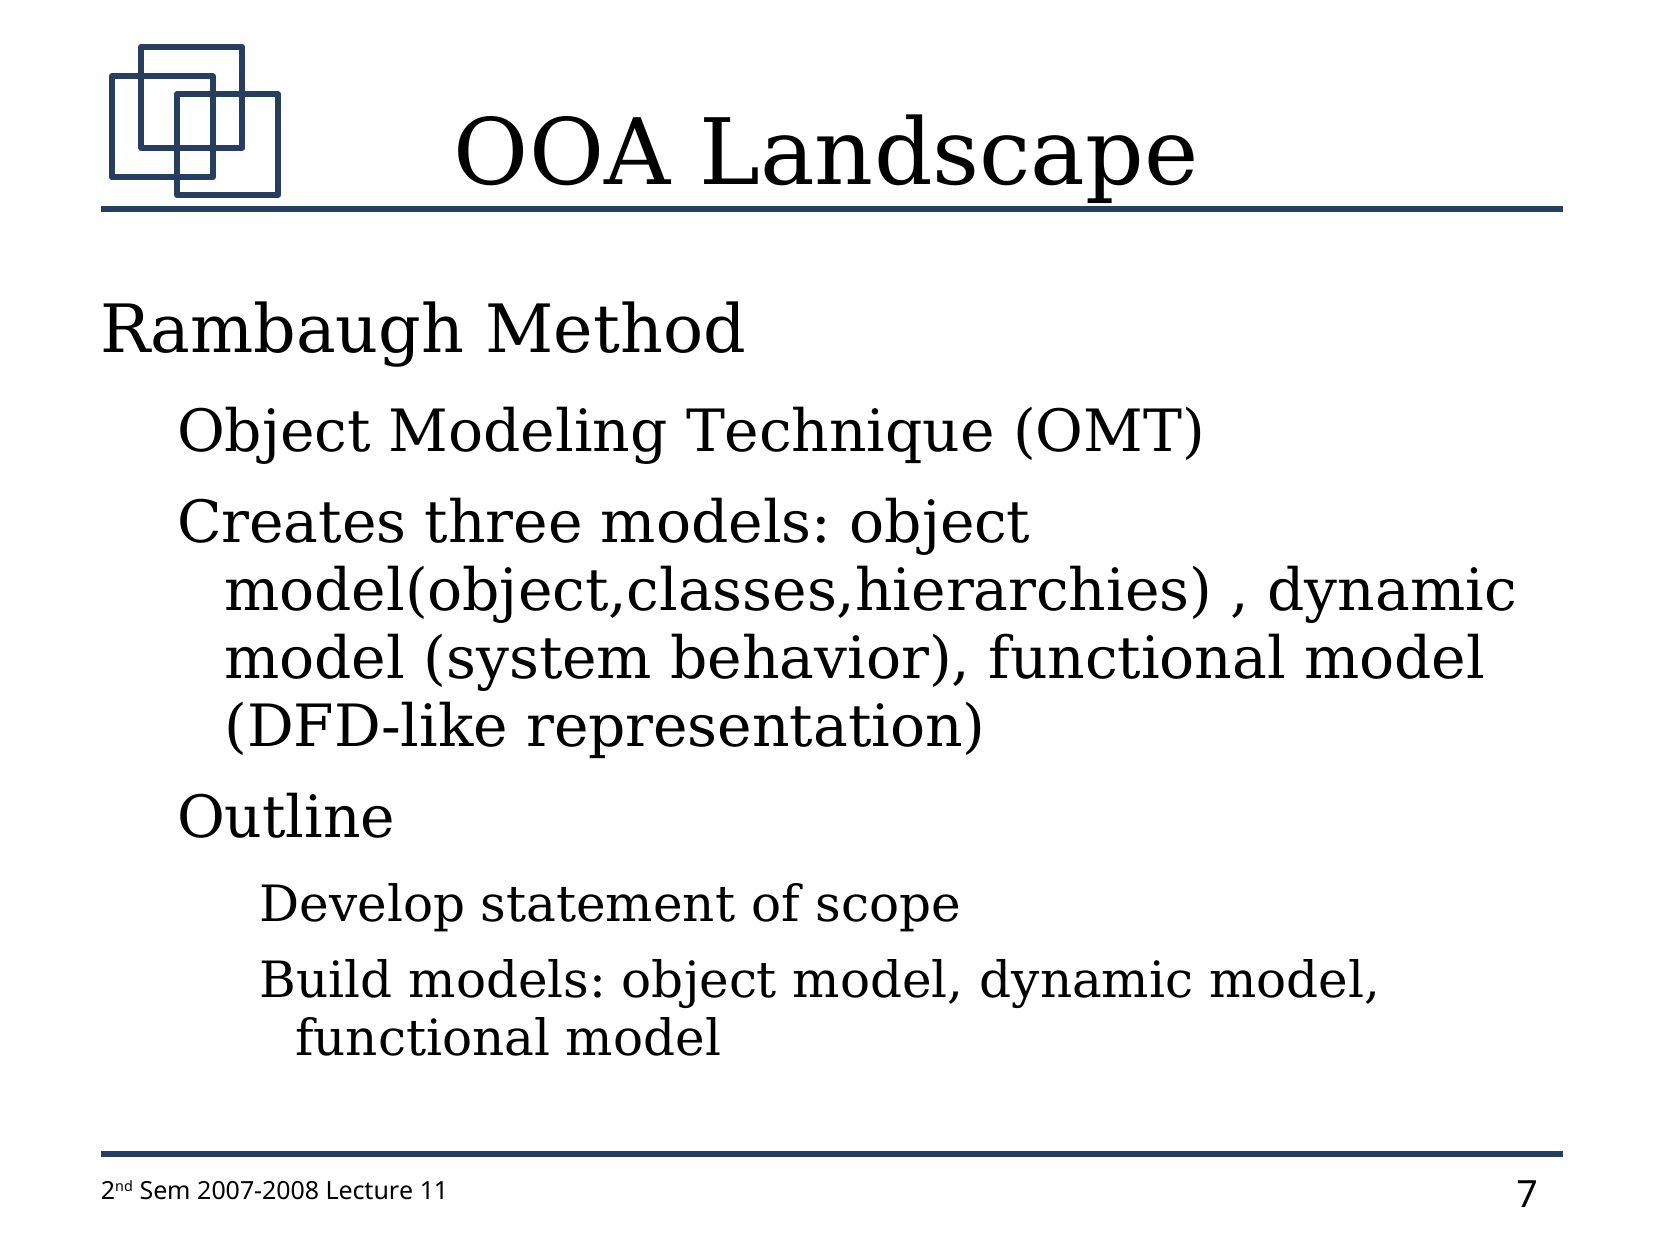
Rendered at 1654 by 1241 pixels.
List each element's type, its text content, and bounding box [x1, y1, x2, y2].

list Rambaugh Method Object Modeling Technique (OMT) Creates three models: object model(object,classes,hierarchies) , dynamic model (system behavior), functional model (DFD-like representation) Outline Develop statement of scope Build models: object model, dynamic model, functional model [82, 290, 1571, 1109]
title OOA Landscape [82, 49, 1571, 257]
